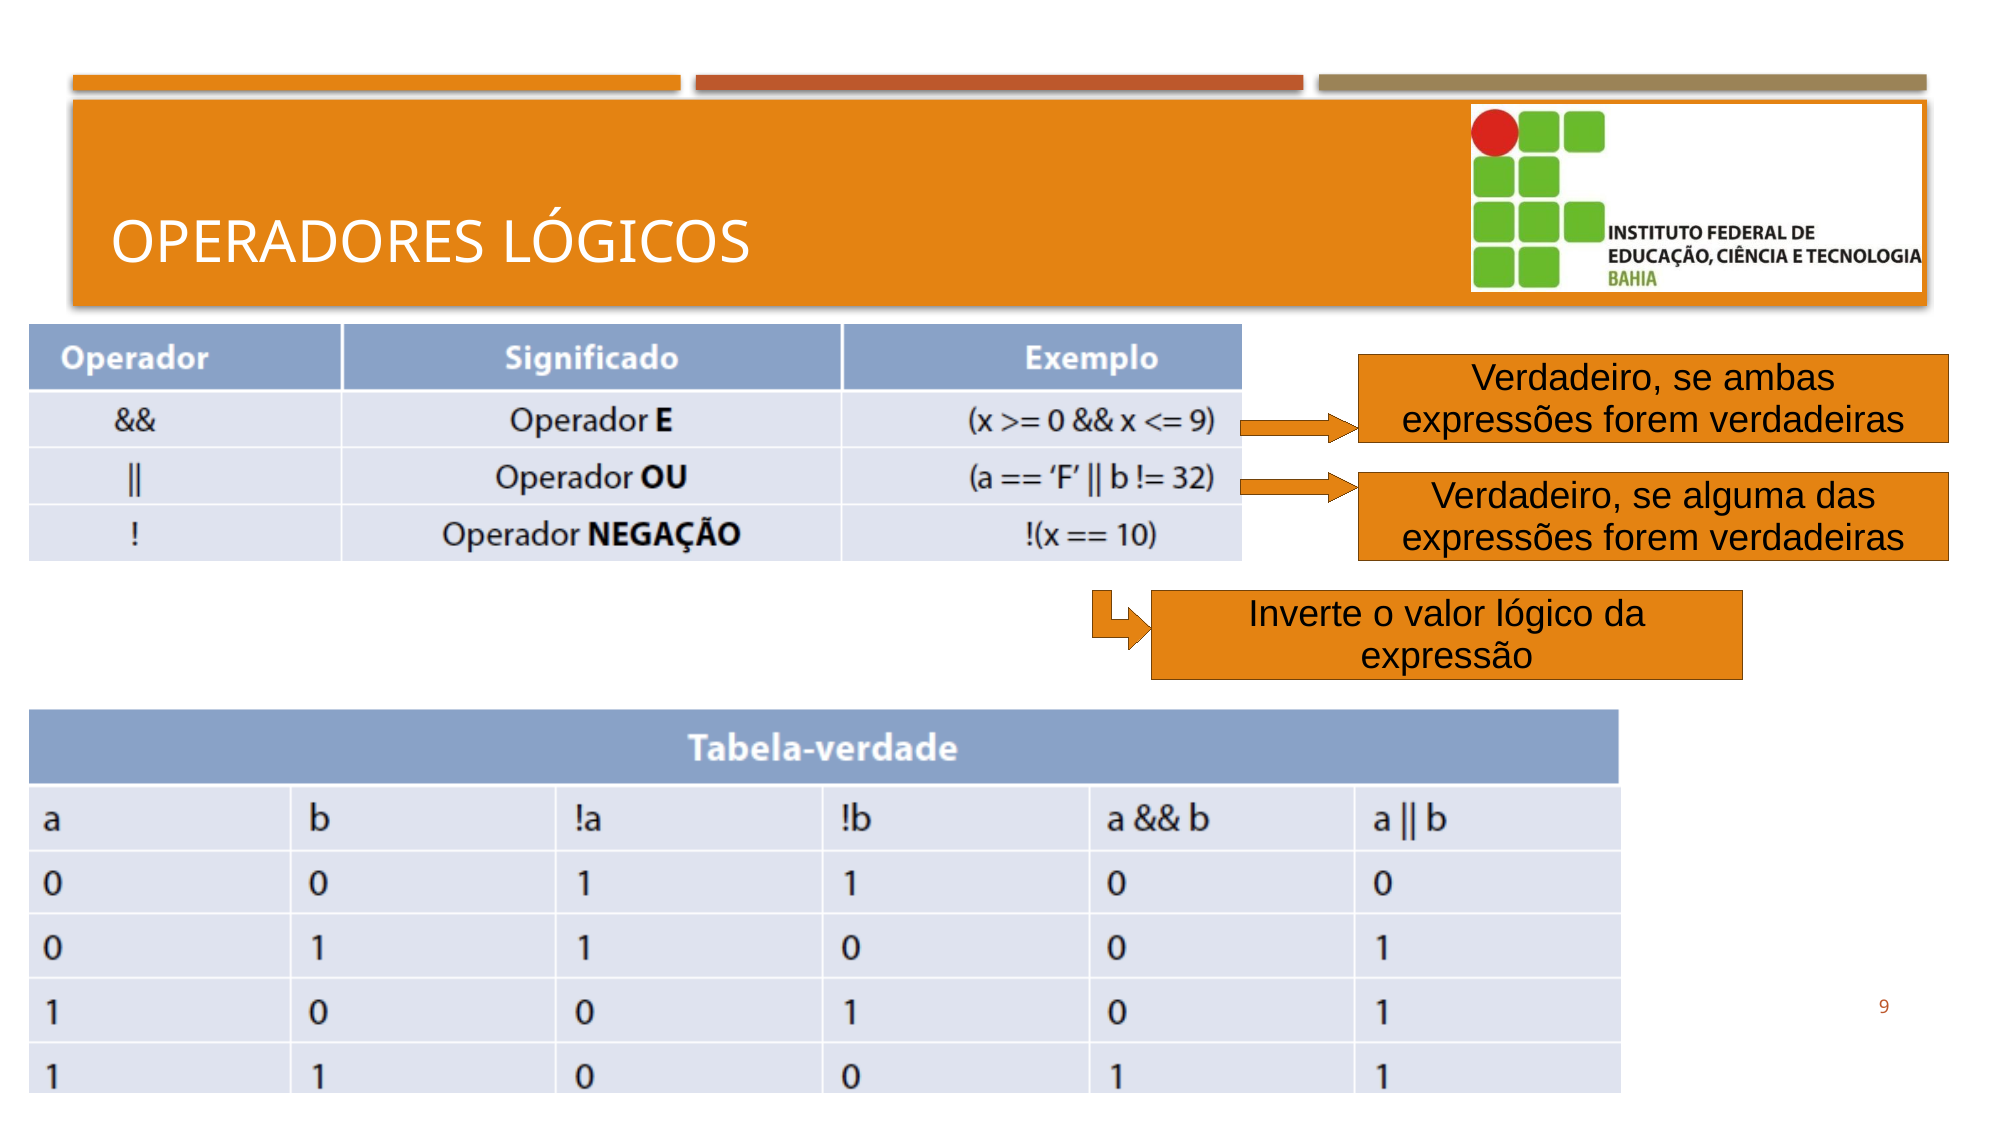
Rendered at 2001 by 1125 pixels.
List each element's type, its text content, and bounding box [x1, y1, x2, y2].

text_box Verdadeiro, se alguma das expressões forem verdadeiras [1358, 472, 1949, 561]
picture [29, 324, 1242, 562]
text_box [1240, 413, 1358, 443]
title Operadores Lógicos [95, 119, 1471, 282]
text_box Verdadeiro, se ambas expressões forem verdadeiras [1358, 354, 1949, 443]
picture [1471, 104, 1922, 292]
text_box Inverte o valor lógico da expressão [1151, 590, 1743, 680]
picture [29, 708, 1621, 1093]
text_box [1240, 472, 1358, 503]
text_box [1092, 590, 1151, 650]
